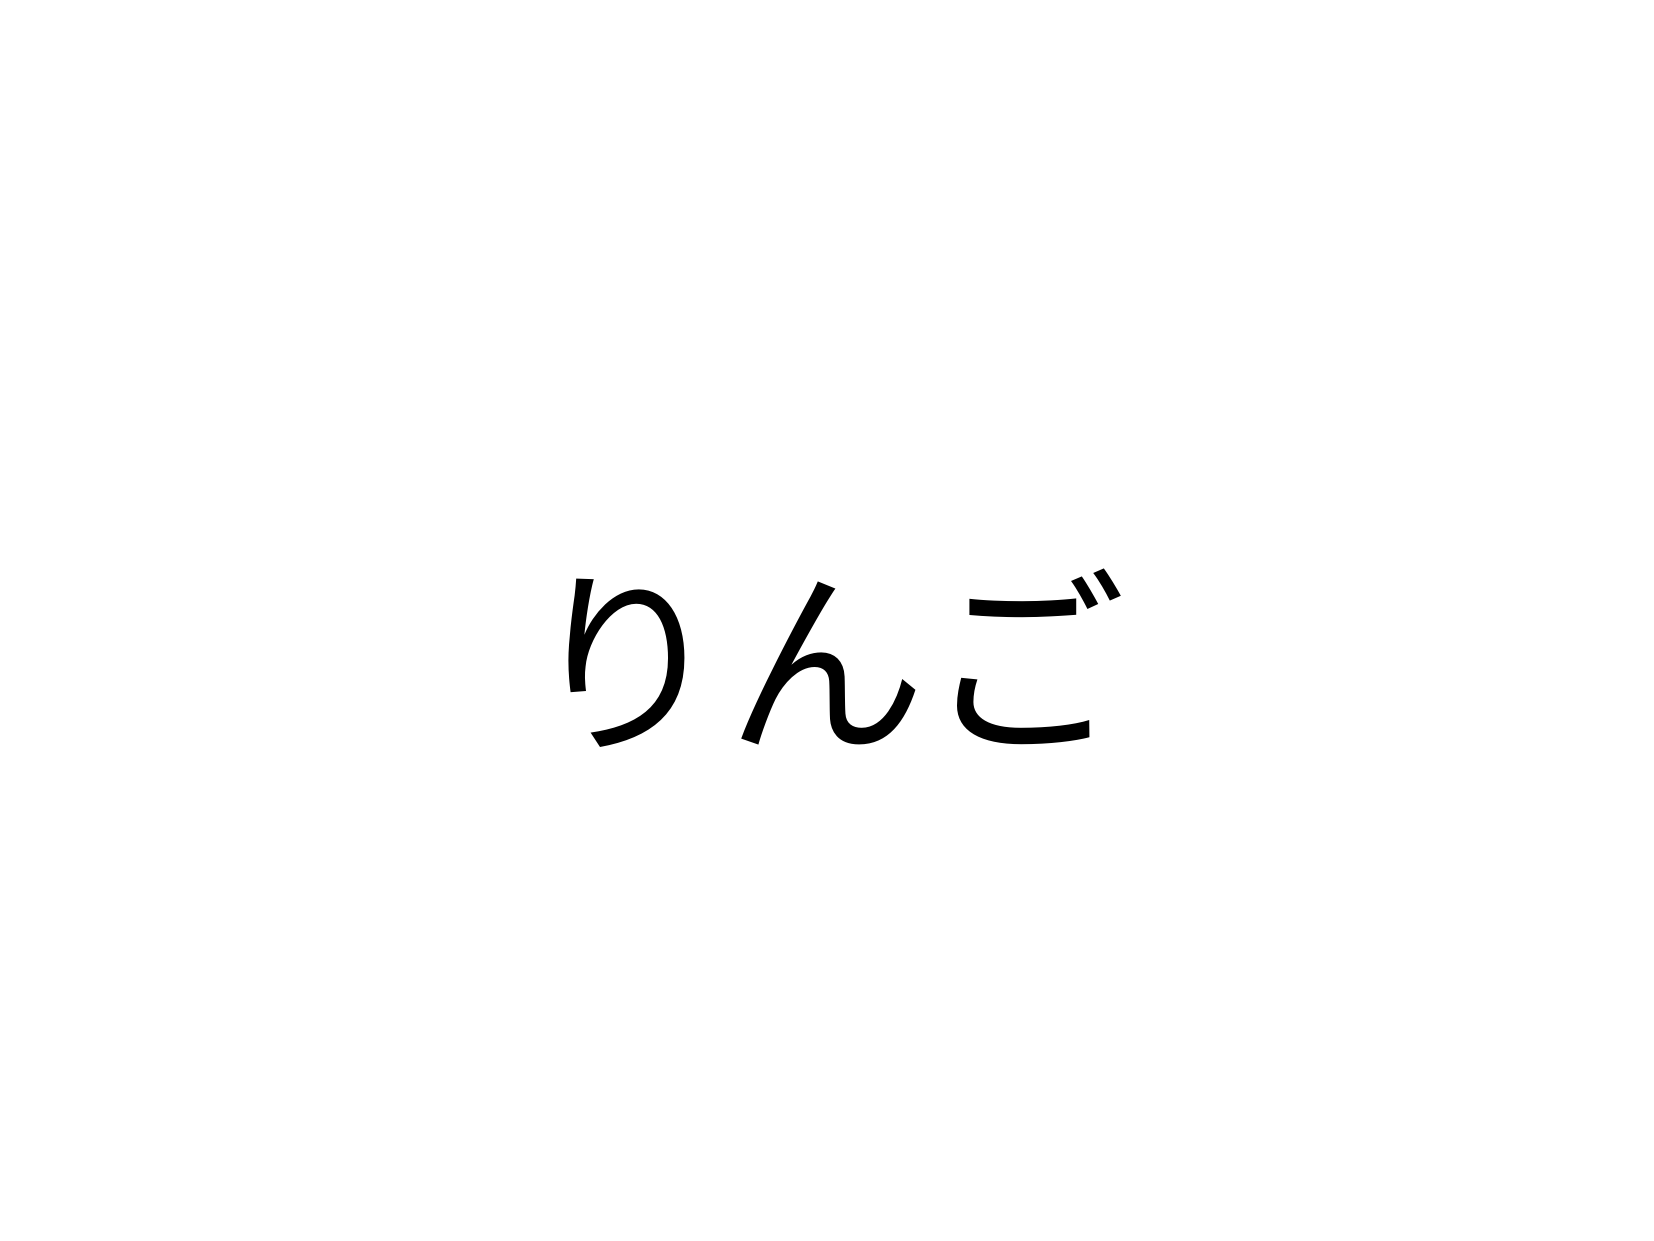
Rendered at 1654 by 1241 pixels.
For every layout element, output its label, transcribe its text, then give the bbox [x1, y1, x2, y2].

subtitle りんご [82, 290, 1571, 1010]
